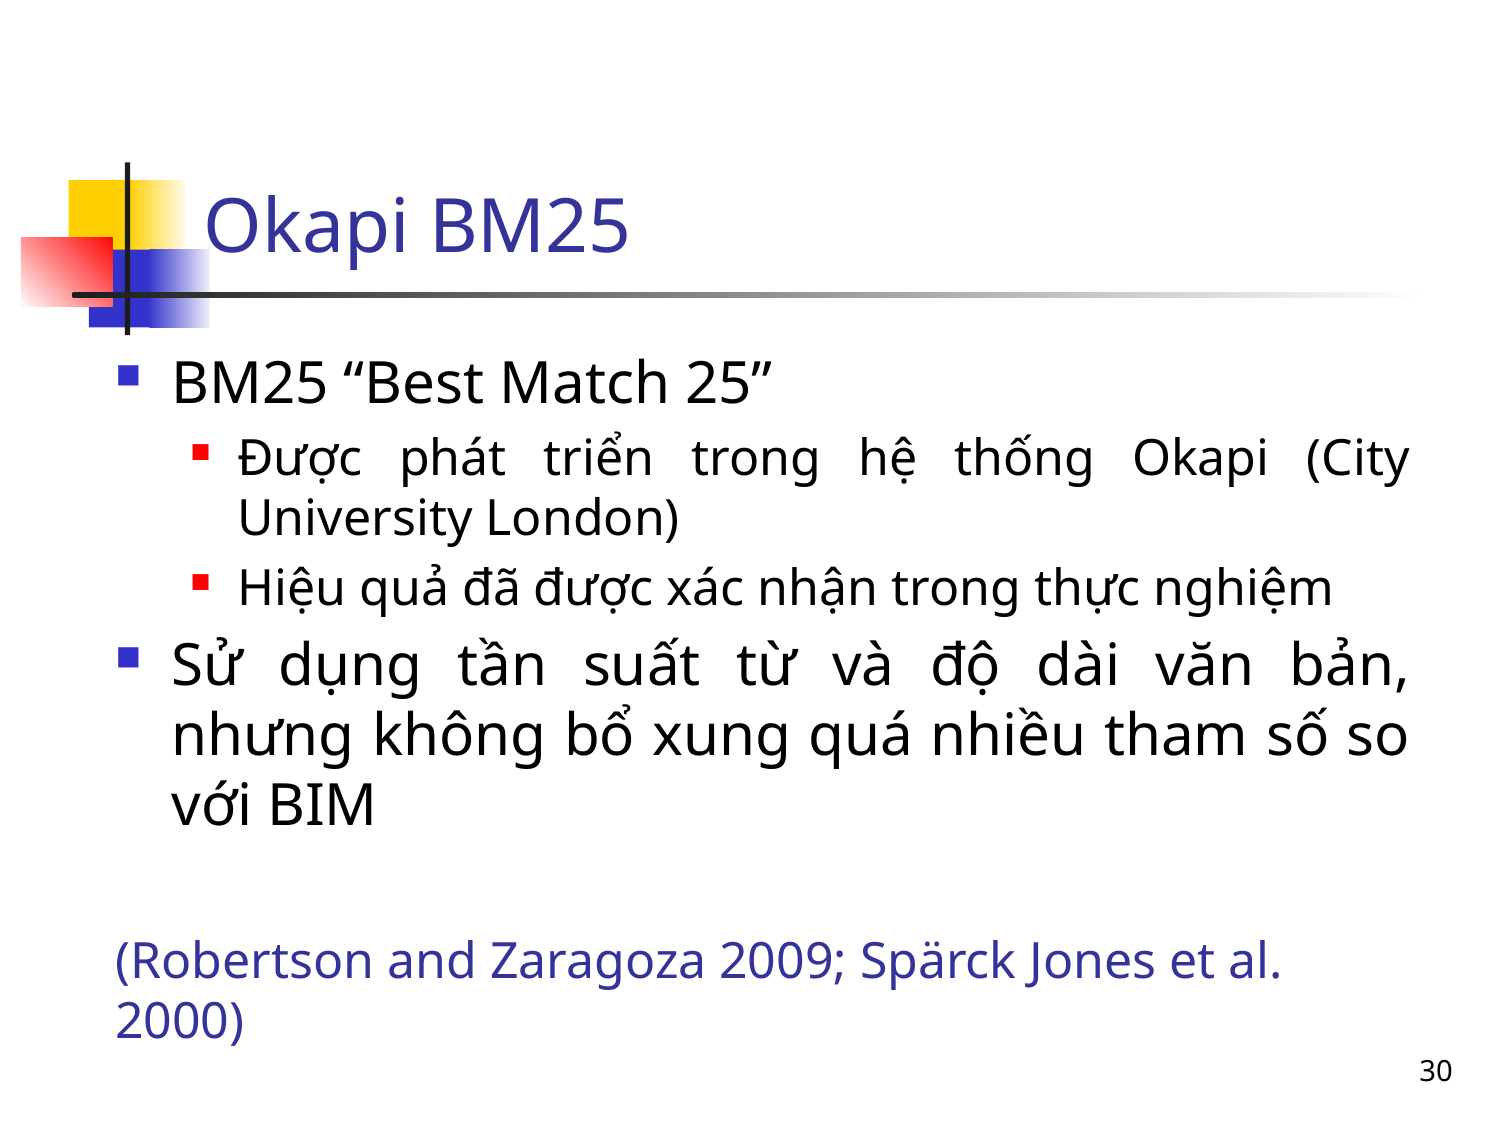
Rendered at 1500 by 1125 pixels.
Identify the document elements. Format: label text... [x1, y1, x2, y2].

list BM25 “Best Match 25” Được phát triển trong hệ thống Okapi (City University London) Hiệu quả đã được xác nhận trong thực nghiệm Sử dụng tần suất từ và độ dài văn bản, nhưng không bổ xung quá nhiều tham số so với BIM (Robertson and Zaragoza 2009; Spärck Jones et al. 2000) [100, 338, 1425, 953]
slide_number <number> [1155, 1024, 1468, 1100]
title Okapi BM25 [188, 35, 1468, 275]
